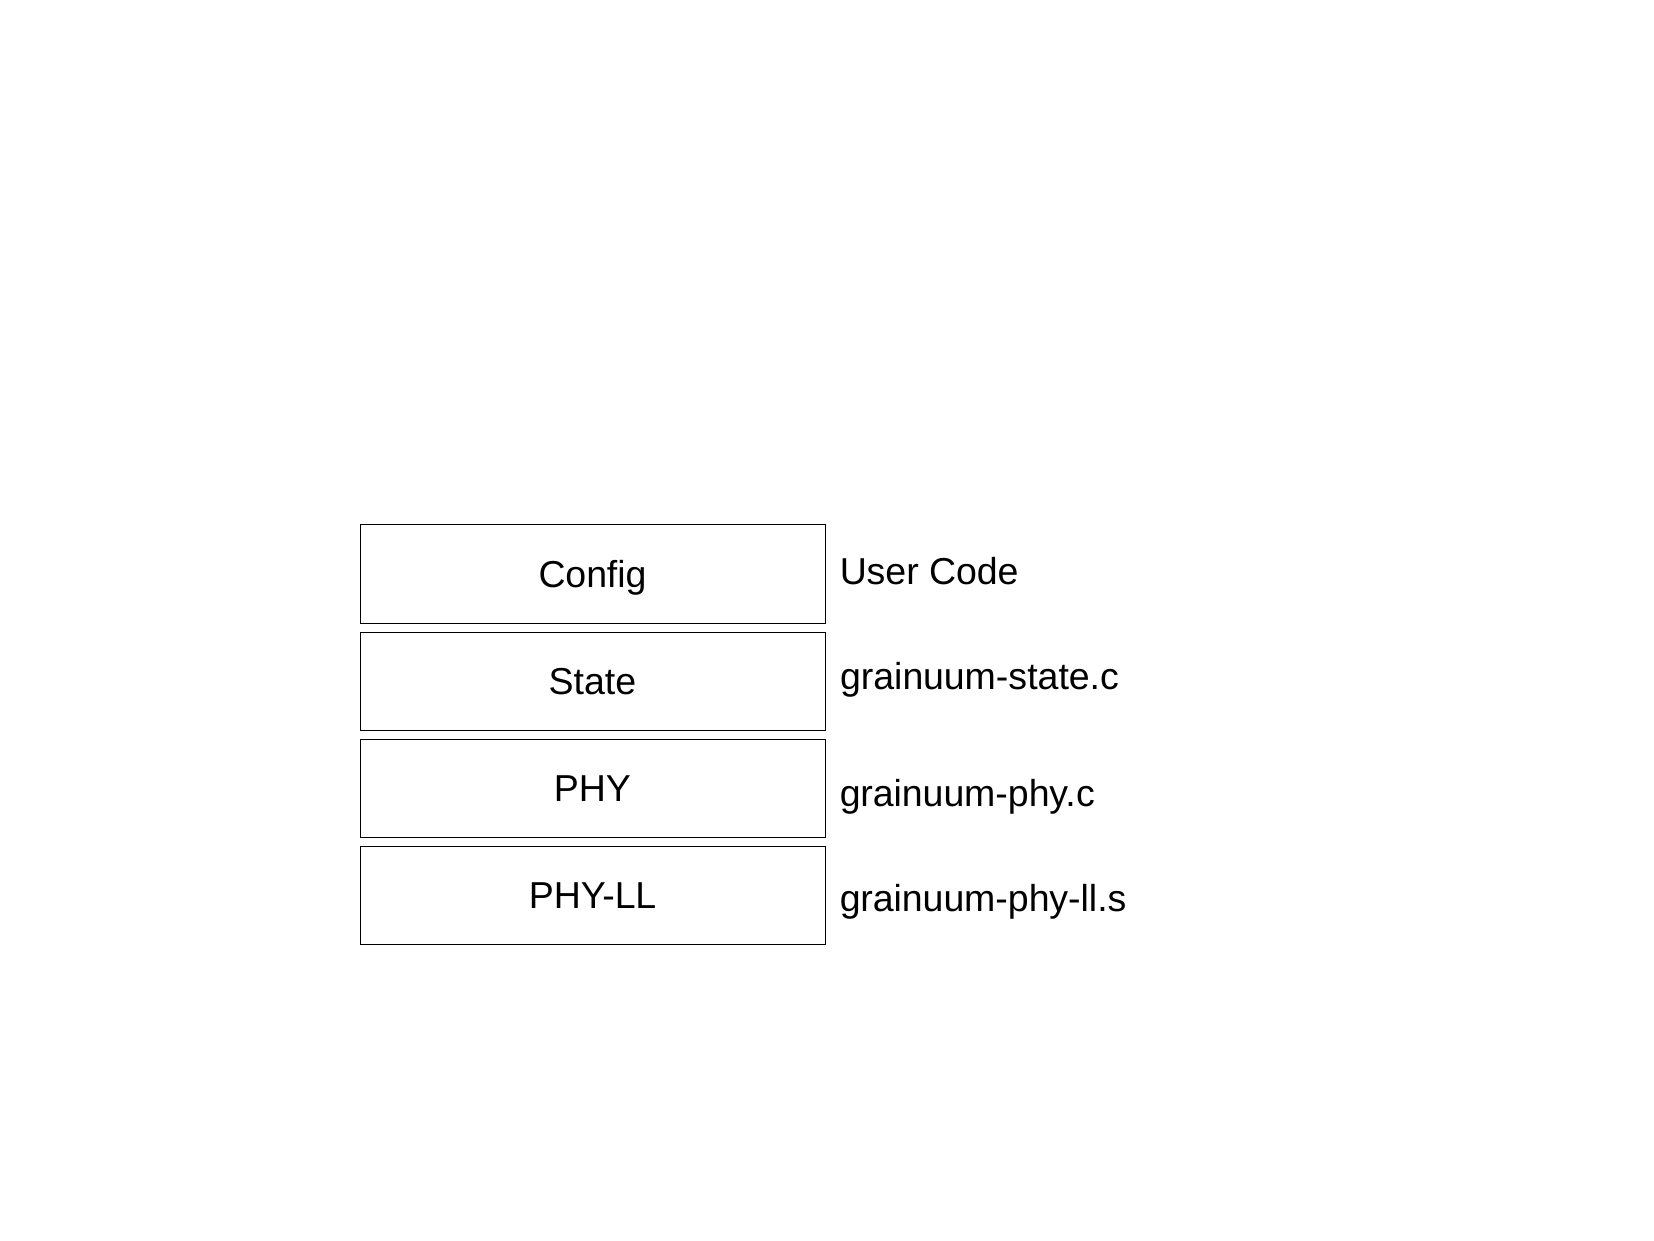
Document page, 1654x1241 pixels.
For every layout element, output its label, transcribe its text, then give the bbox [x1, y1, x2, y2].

text_box State [360, 632, 826, 731]
text_box User Code [825, 543, 1034, 601]
text_box grainuum-state.c [825, 648, 1134, 706]
text_box PHY-LL [360, 846, 826, 945]
text_box grainuum-phy.c [825, 765, 1110, 822]
text_box PHY [360, 739, 826, 838]
text_box grainuum-phy-ll.s [825, 870, 1142, 927]
text_box Config [360, 524, 826, 624]
